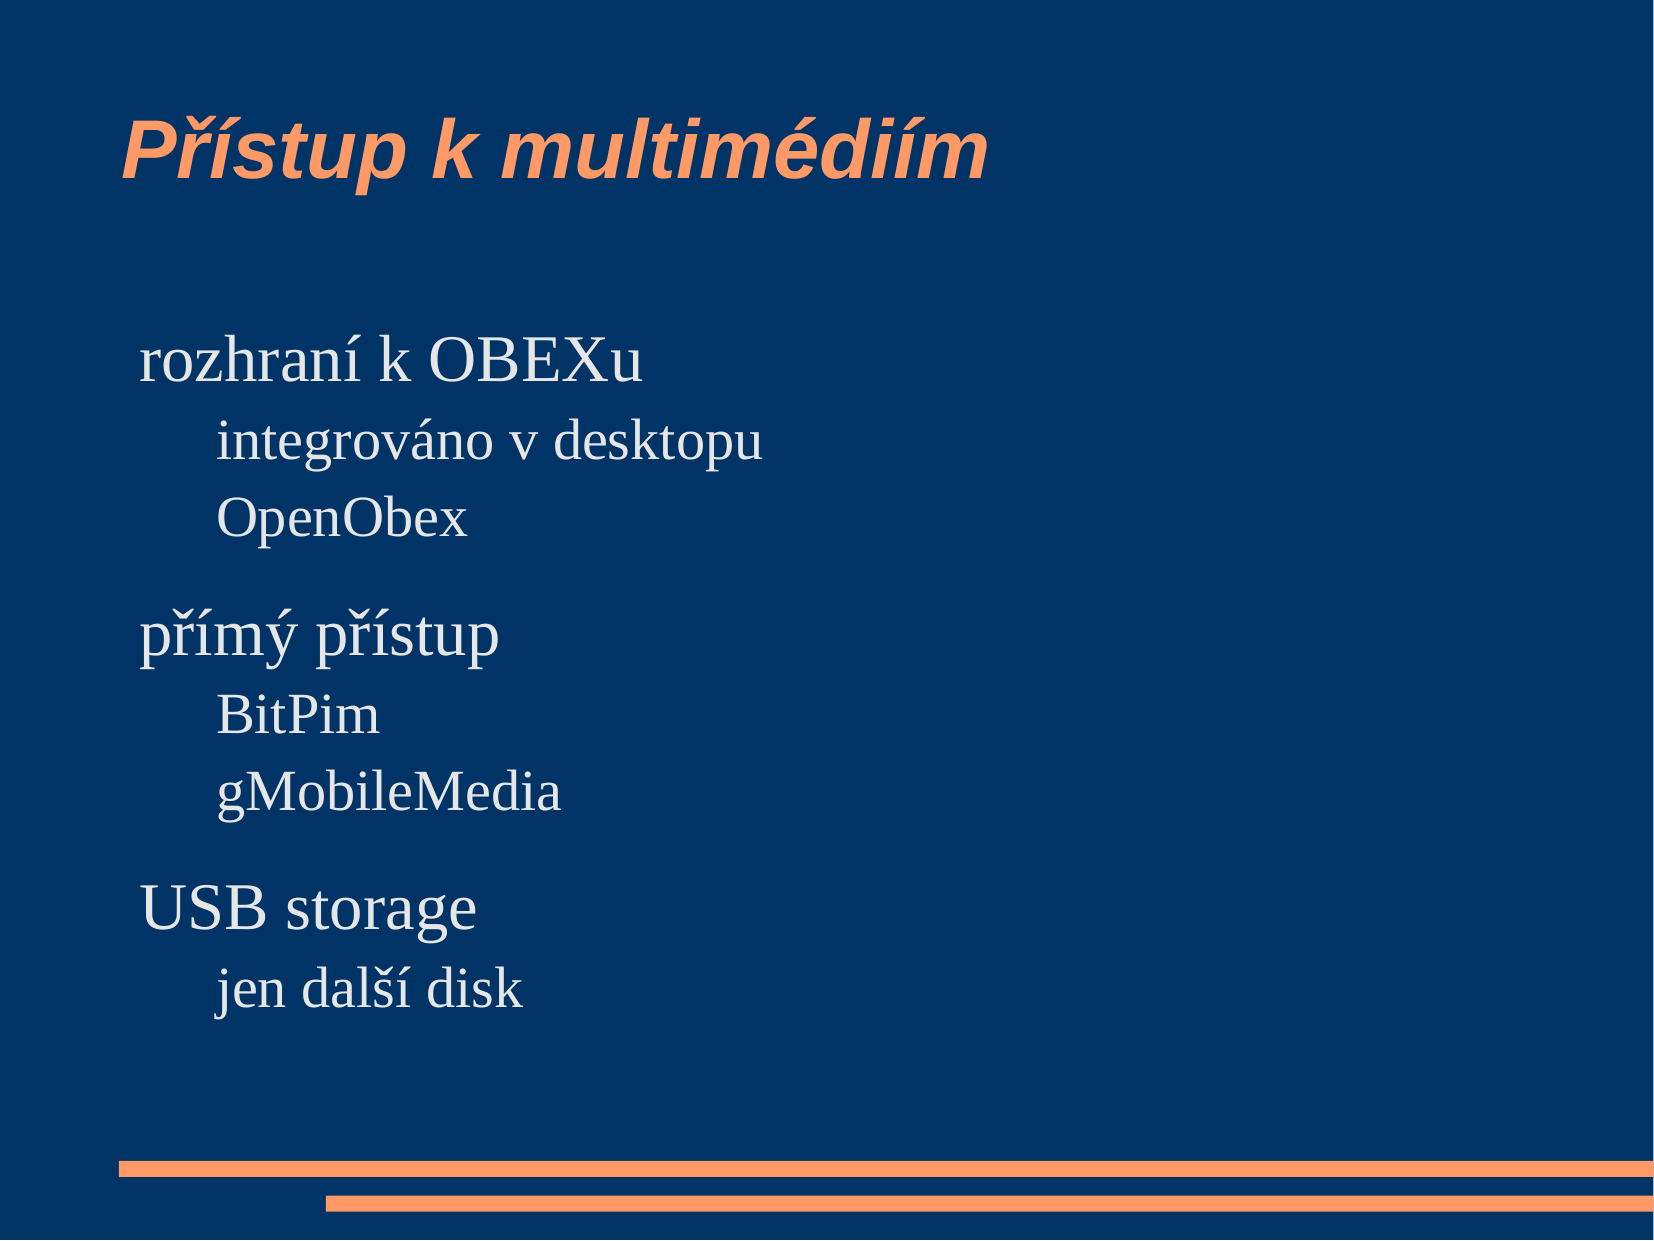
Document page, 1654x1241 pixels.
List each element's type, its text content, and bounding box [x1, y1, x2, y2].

list rozhraní k OBEXu integrováno v desktopu OpenObex přímý přístup BitPim gMobileMedia USB storage jen další disk [121, 322, 1561, 1133]
title Přístup k multimédiím [121, 46, 1534, 254]
